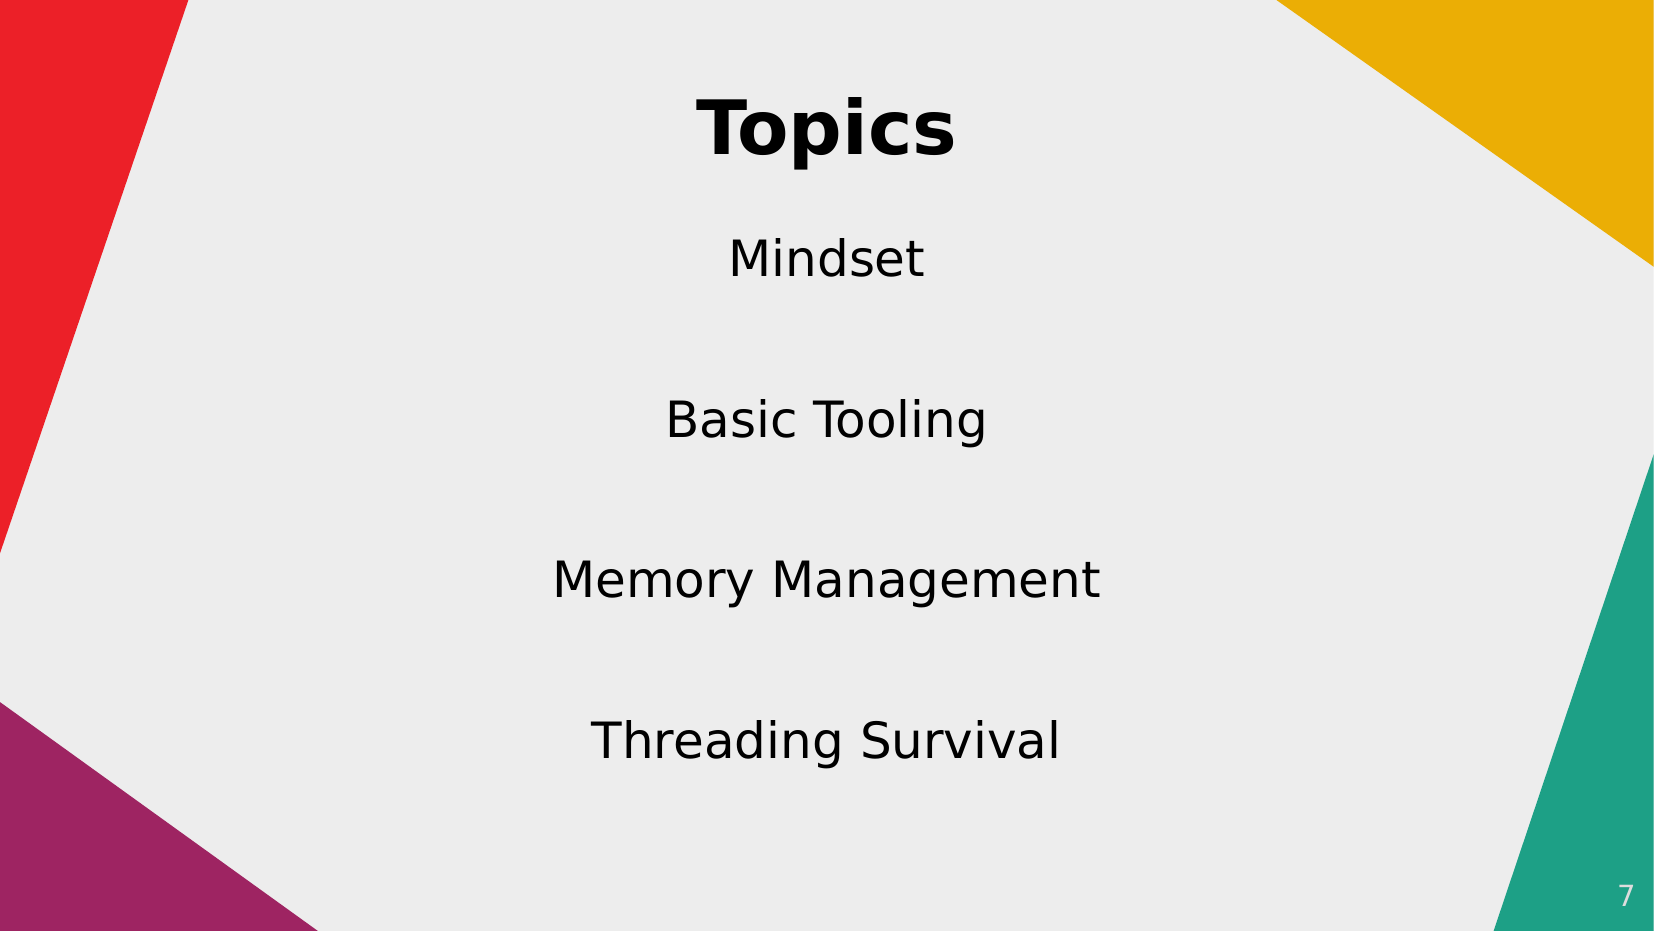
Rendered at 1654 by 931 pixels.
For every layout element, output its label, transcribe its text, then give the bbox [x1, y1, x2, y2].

list Mindset Basic Tooling Memory Management Threading Survival [114, 226, 1539, 775]
title Topics [114, 54, 1539, 203]
